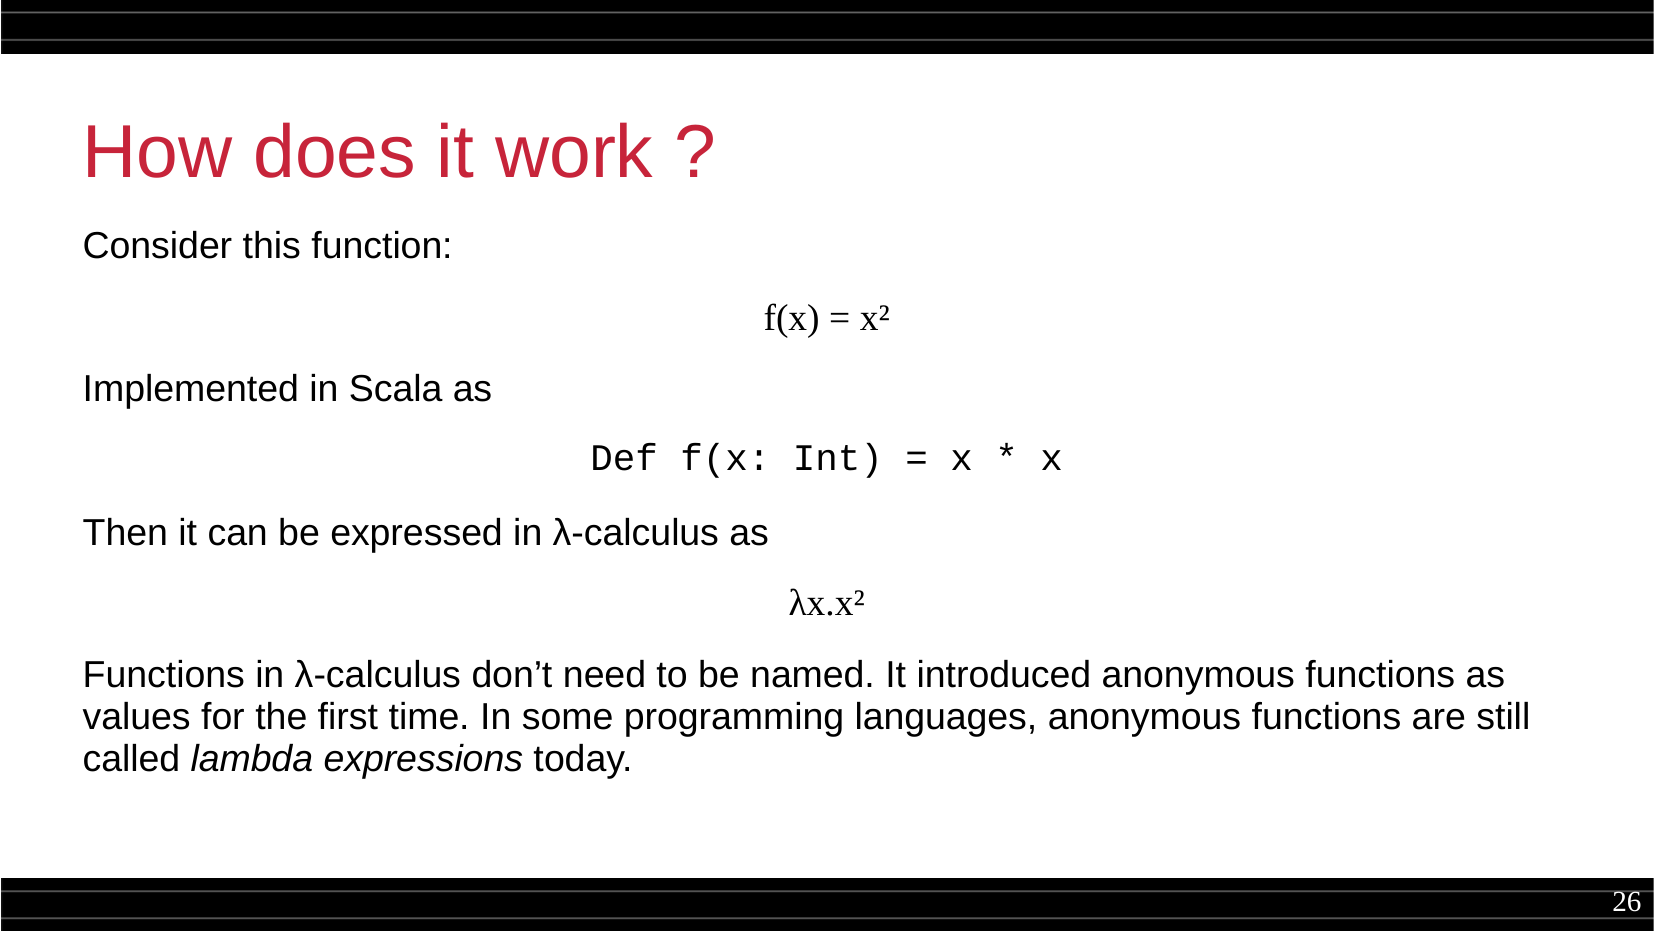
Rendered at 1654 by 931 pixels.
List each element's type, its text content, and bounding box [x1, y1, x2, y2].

list Consider this function: f(x) = x² Implemented in Scala as Def f(x: Int) = x * x Then it can be expressed in λ-calculus as λx.x² Functions in λ-calculus don’t need to be named. It introduced anonymous functions as values for the first time. In some programming languages, anonymous functions are still called lambda expressions today. [82, 225, 1571, 856]
title How does it work ? [82, 92, 1571, 211]
picture [1, 0, 1654, 54]
picture [1, 878, 1654, 931]
